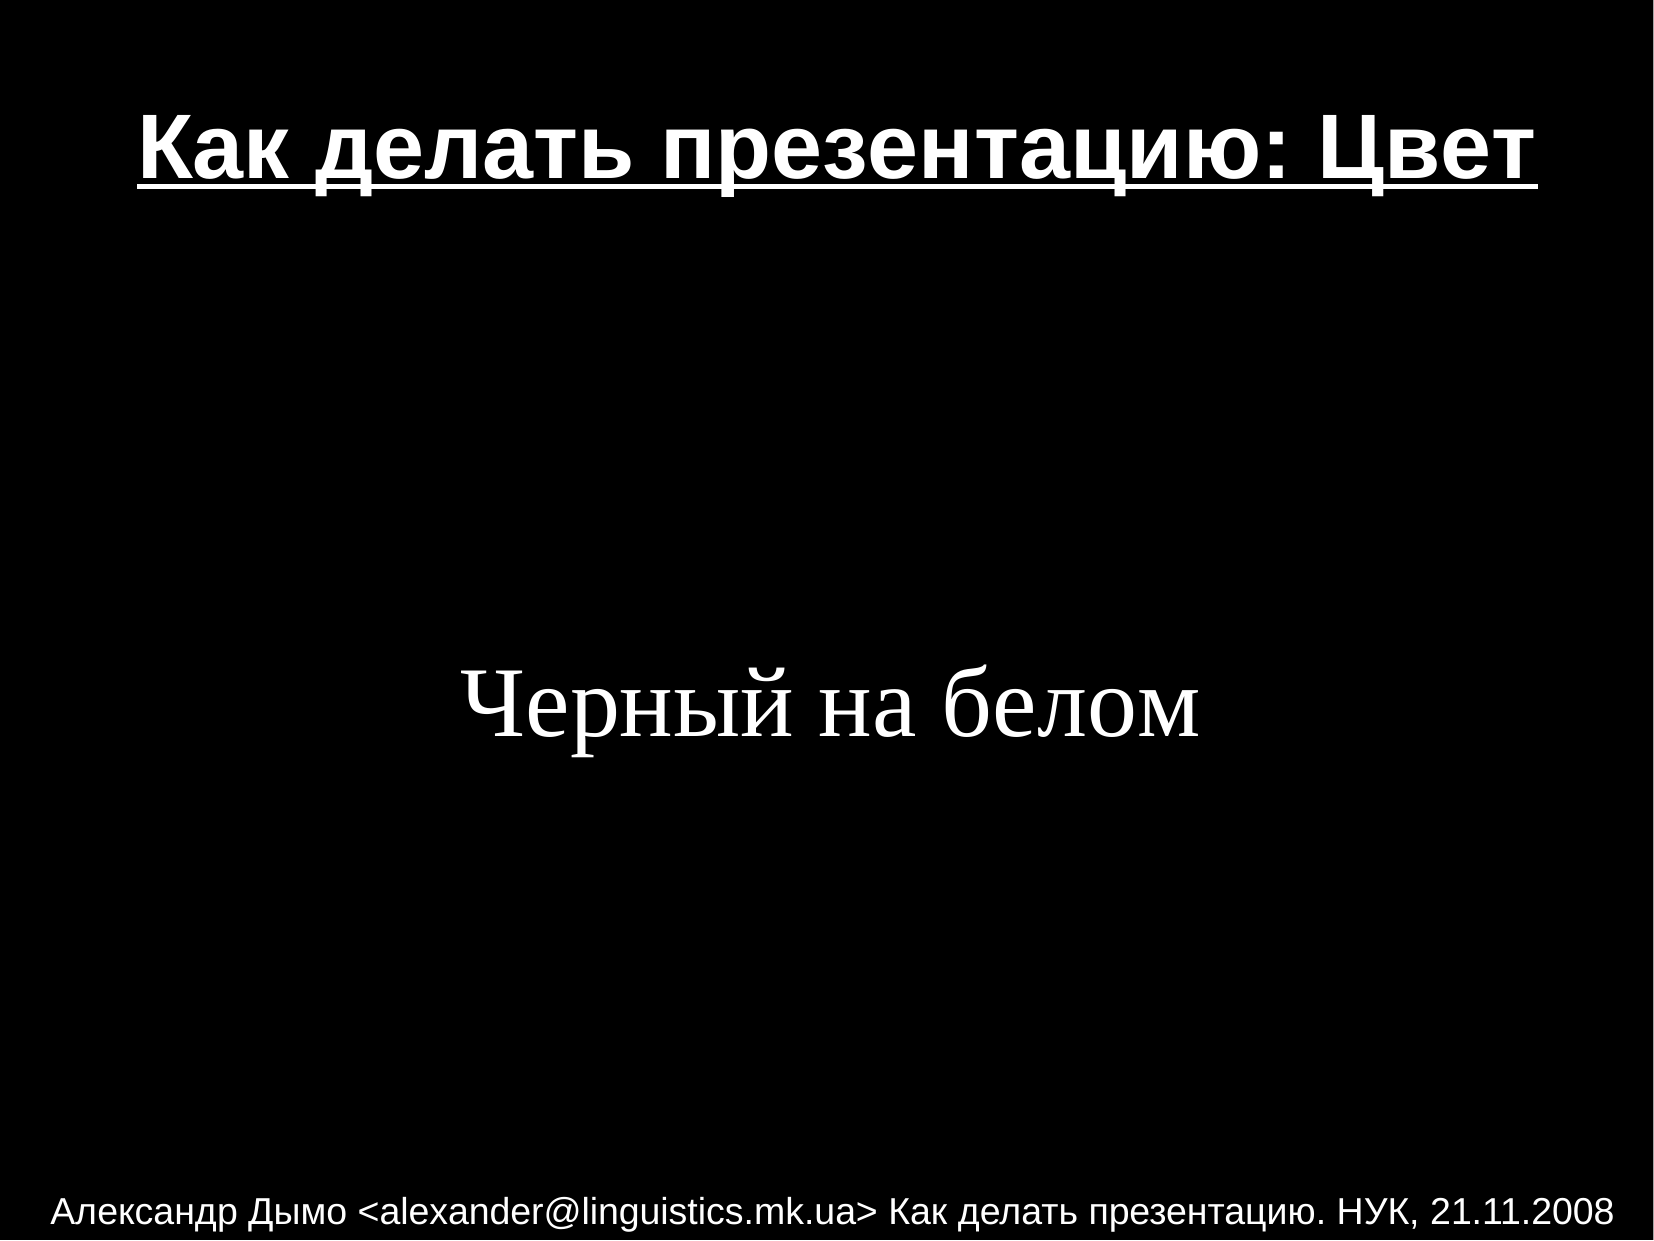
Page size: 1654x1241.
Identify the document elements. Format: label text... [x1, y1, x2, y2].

text_box Александр Дымо <alexander@linguistics.mk.ua> Как делать презентацию. НУК, 21.11.2008 [35, 1183, 1631, 1240]
subtitle Черный на белом [86, 224, 1575, 1125]
title Как делать презентацию: Цвет [31, 43, 1644, 251]
